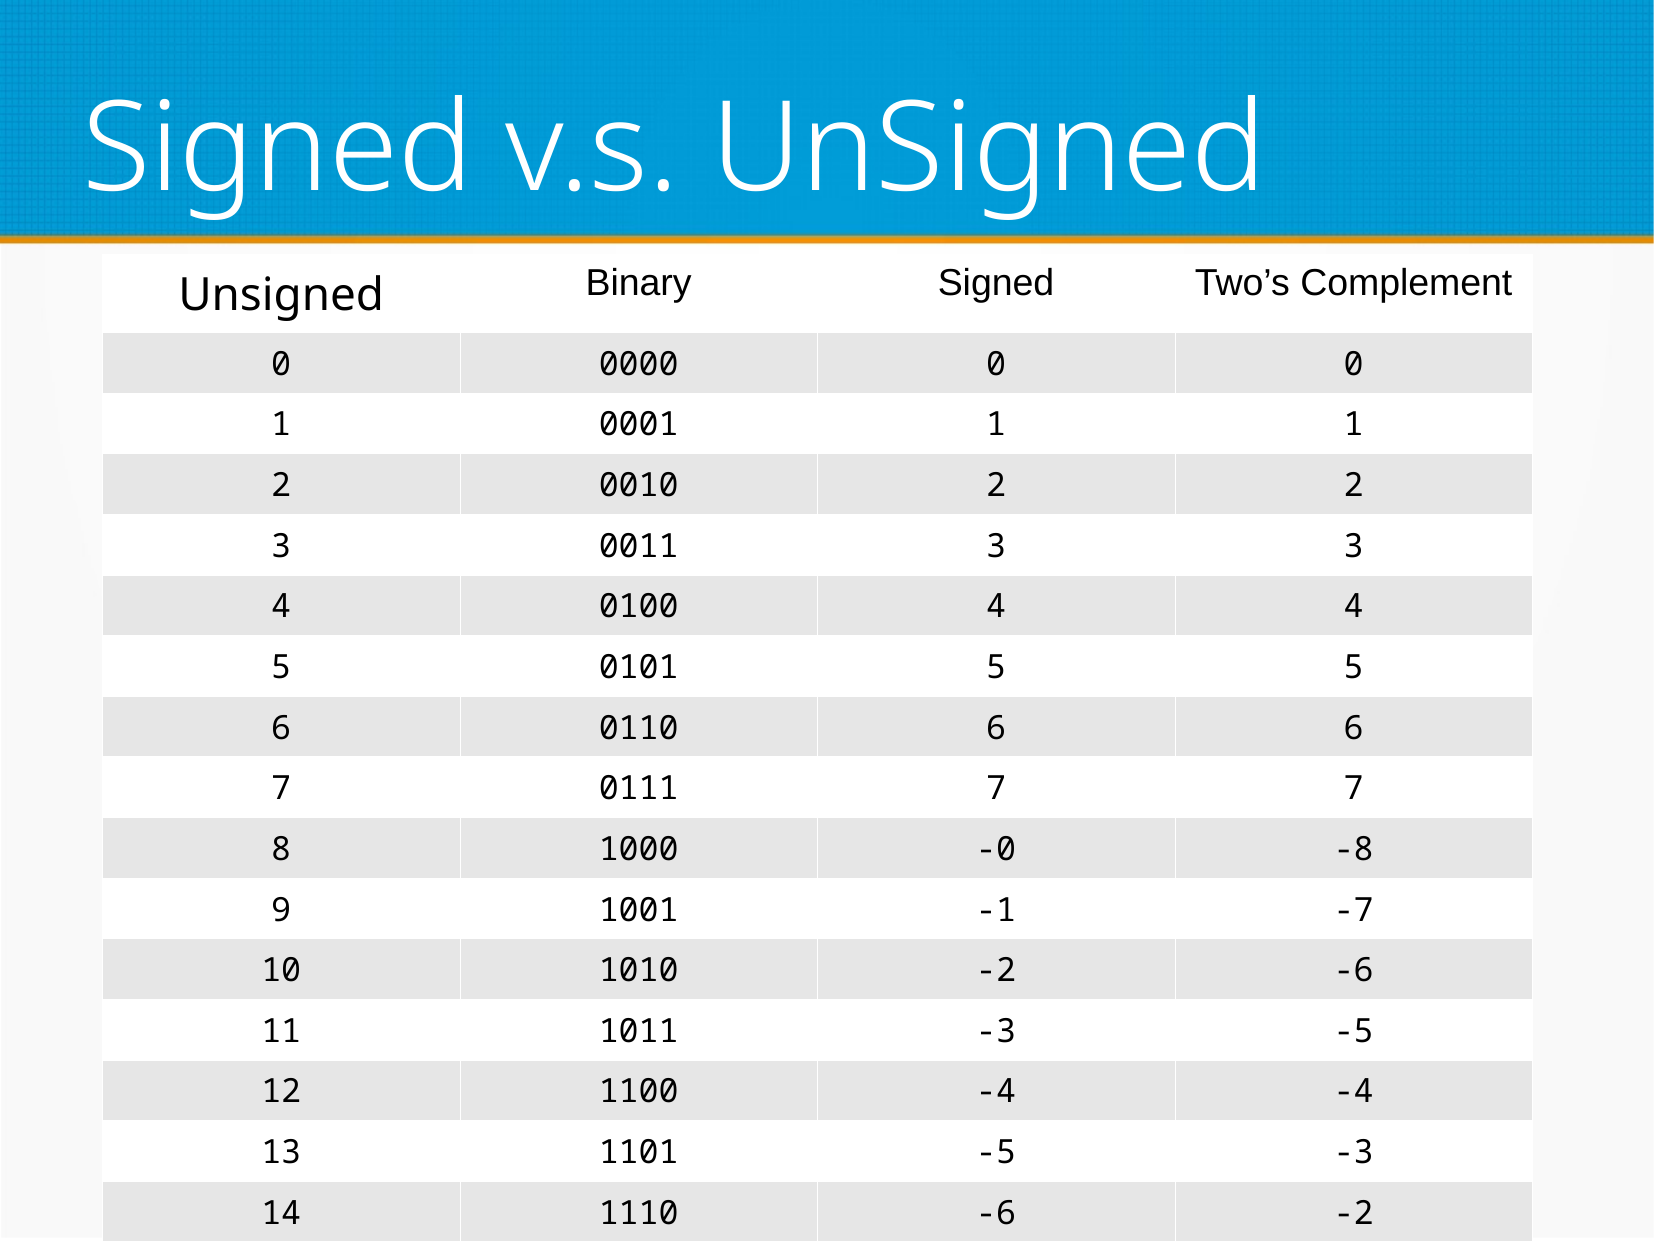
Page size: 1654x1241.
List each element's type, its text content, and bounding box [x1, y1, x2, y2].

table_cell -3 [1176, 1121, 1532, 1181]
table_cell 1010 [461, 939, 817, 999]
table_cell 10 [103, 939, 460, 999]
table_cell 6 [1176, 697, 1532, 756]
table_cell 5 [818, 636, 1175, 696]
table_cell 7 [818, 757, 1175, 817]
table_cell 1 [1176, 394, 1532, 453]
table_cell 0001 [461, 394, 817, 453]
table_cell 3 [103, 515, 460, 575]
table_cell 1100 [461, 1061, 817, 1120]
table_cell 1001 [461, 879, 817, 938]
table_cell 1110 [461, 1182, 817, 1241]
table_cell 13 [103, 1121, 460, 1181]
table_cell 8 [103, 818, 460, 878]
table_cell -5 [818, 1121, 1175, 1181]
table_cell 5 [103, 636, 460, 696]
table_cell 2 [818, 454, 1175, 514]
table_cell 6 [103, 697, 460, 756]
table_cell -1 [818, 879, 1175, 938]
table_cell -4 [818, 1061, 1175, 1120]
table_cell 0 [1176, 333, 1532, 393]
table_cell -3 [818, 1000, 1175, 1060]
table_cell -0 [818, 818, 1175, 878]
table_cell 1101 [461, 1121, 817, 1181]
table_cell 7 [1176, 757, 1532, 817]
table_cell 0 [818, 333, 1175, 393]
table_cell 4 [1176, 576, 1532, 635]
table_header Unsigned [103, 255, 460, 332]
table_cell -5 [1176, 1000, 1532, 1060]
table_cell 0110 [461, 697, 817, 756]
table_cell 12 [103, 1061, 460, 1120]
table_cell -8 [1176, 818, 1532, 878]
picture [0, 233, 1654, 1241]
table_cell 9 [103, 879, 460, 938]
table_cell -6 [1176, 939, 1532, 999]
table_cell -6 [818, 1182, 1175, 1241]
table_cell 0010 [461, 454, 817, 514]
table_cell 5 [1176, 636, 1532, 696]
table_cell 1000 [461, 818, 817, 878]
table_cell 14 [103, 1182, 460, 1241]
table_cell -7 [1176, 879, 1532, 938]
table_cell 0000 [461, 333, 817, 393]
title Signed v.s. UnSigned [82, 19, 1571, 227]
table_cell 1 [818, 394, 1175, 453]
table_cell 0011 [461, 515, 817, 575]
table_cell 2 [103, 454, 460, 514]
table_cell 0101 [461, 636, 817, 696]
table_cell 3 [1176, 515, 1532, 575]
table_cell 0111 [461, 757, 817, 817]
table_cell 0100 [461, 576, 817, 635]
table_cell 11 [103, 1000, 460, 1060]
table_cell -2 [1176, 1182, 1532, 1241]
table_cell 7 [103, 757, 460, 817]
table_cell -4 [1176, 1061, 1532, 1120]
table_cell -2 [818, 939, 1175, 999]
table_header Signed [818, 255, 1175, 332]
table_cell 4 [103, 576, 460, 635]
table_cell 2 [1176, 454, 1532, 514]
table_cell 3 [818, 515, 1175, 575]
table_cell 1011 [461, 1000, 817, 1060]
table_cell 0 [103, 333, 460, 393]
table_cell 6 [818, 697, 1175, 756]
table_cell 1 [103, 394, 460, 453]
table_header Two’s Complement [1176, 255, 1532, 332]
table_cell 4 [818, 576, 1175, 635]
table_header Binary [461, 255, 817, 332]
